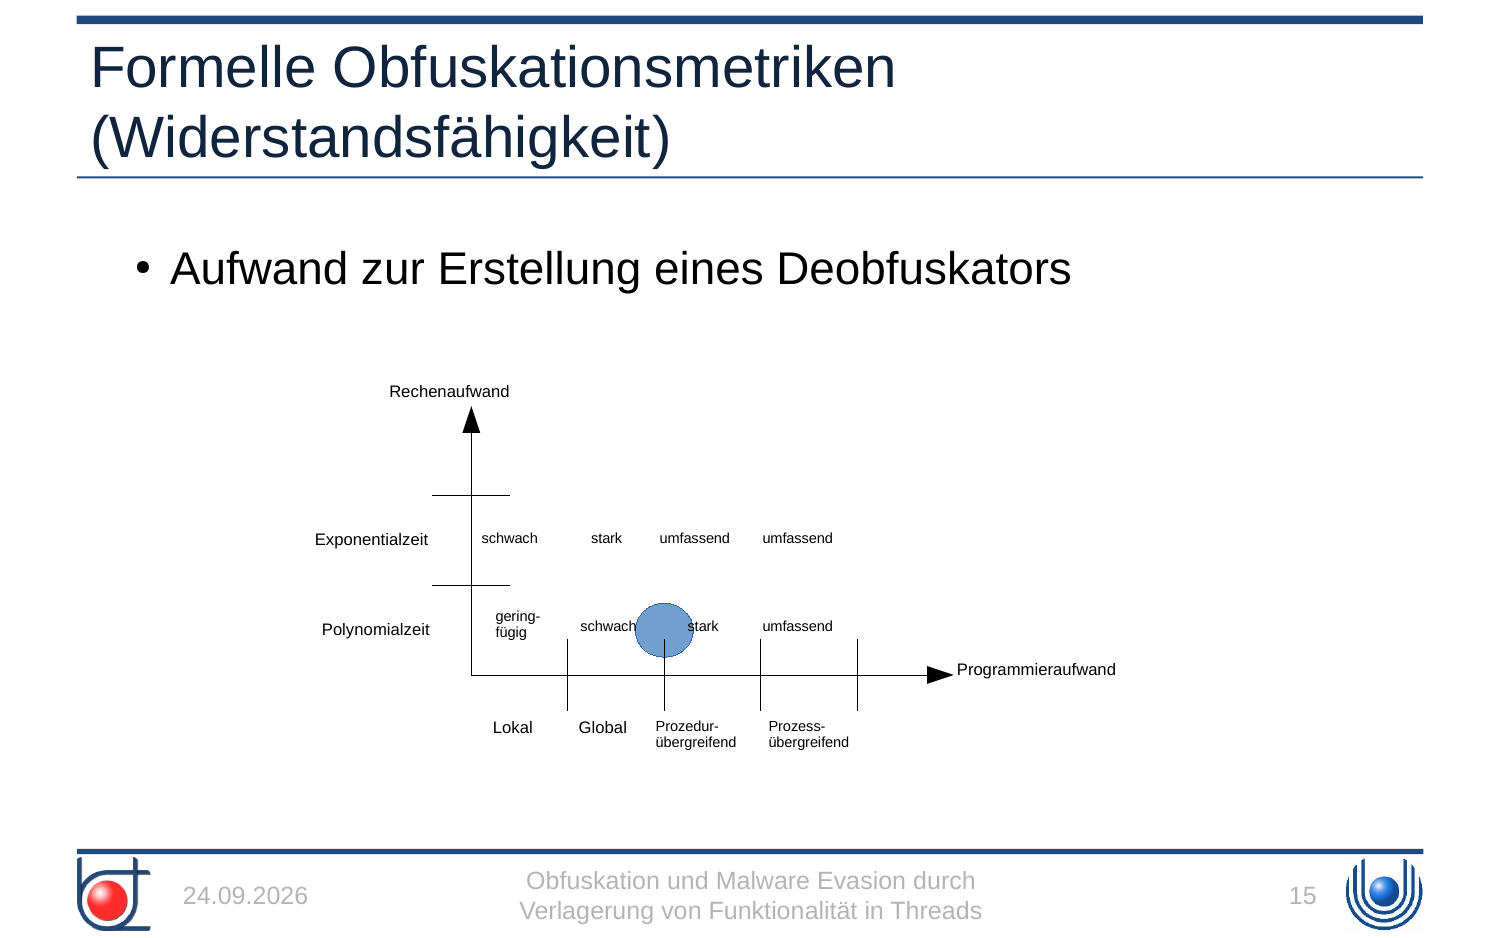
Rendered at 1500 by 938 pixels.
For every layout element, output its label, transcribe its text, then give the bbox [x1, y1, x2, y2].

text_box Lokal [478, 710, 564, 752]
picture [76, 857, 151, 931]
text_box Aufwand zur Erstellung eines Deobfuskators [120, 210, 1381, 811]
text_box schwach [466, 522, 576, 561]
text_box Global [564, 710, 640, 752]
text_box umfassend [752, 610, 878, 649]
text_box Exponentialzeit [300, 522, 491, 564]
text_box schwach [565, 610, 672, 649]
slide_number <number> [1047, 860, 1317, 929]
text_box [643, 649, 664, 658]
text_box umfassend [776, 522, 878, 561]
picture [1344, 857, 1423, 931]
text_box [645, 603, 684, 610]
text_box umfassend [656, 522, 776, 561]
text_box [665, 649, 685, 658]
text_box Polynomialzeit [307, 612, 480, 653]
footer Obfuskation und Malware Evasion durch Verlagerung von Funktionalität in Threads [456, 860, 1047, 929]
text_box gering- fügig [480, 600, 578, 659]
text_box Prozedur- übergreifend [640, 710, 753, 770]
text_box Rechenaufwand [374, 375, 569, 416]
slide_number 30.08.2021 [183, 860, 454, 929]
text_box Prozess- übergreifend [753, 710, 898, 770]
title Formelle Obfuskationsmetriken (Widerstandsfähigkeit) [75, 19, 1425, 178]
text_box Programmieraufwand [942, 652, 1186, 694]
text_box stark [672, 610, 752, 649]
text_box stark [576, 522, 656, 561]
